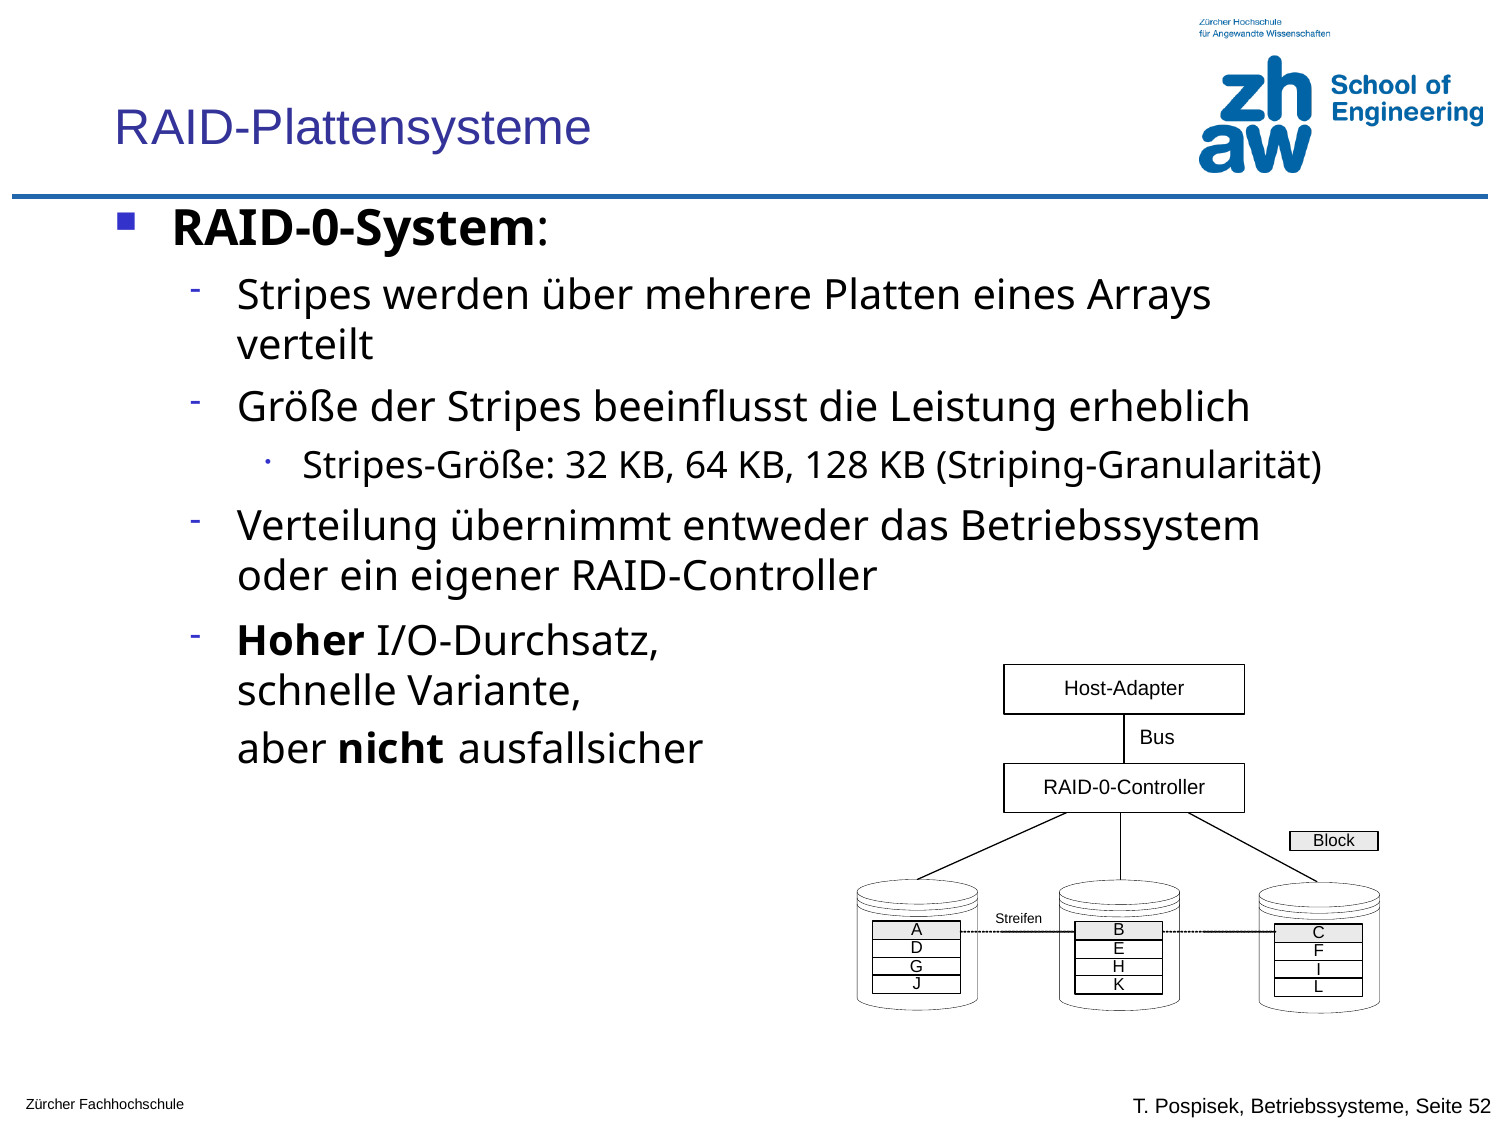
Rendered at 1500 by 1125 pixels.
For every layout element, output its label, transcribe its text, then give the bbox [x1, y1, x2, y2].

picture [854, 661, 1382, 1016]
title RAID-Plattensysteme [99, 50, 1379, 163]
picture [1199, 19, 1483, 173]
list RAID-0-System: Stripes werden über mehrere Platten eines Arrays verteilt Größe der Stripes beeinflusst die Leistung erheblich Stripes-Größe: 32 KB, 64 KB, 128 KB (Striping-Granularität) Verteilung übernimmt entweder das Betriebssystem oder ein eigener RAID-Controller Hoher I/O-Durchsatz, schnelle Variante, aber nicht ausfallsicher [99, 187, 1363, 975]
